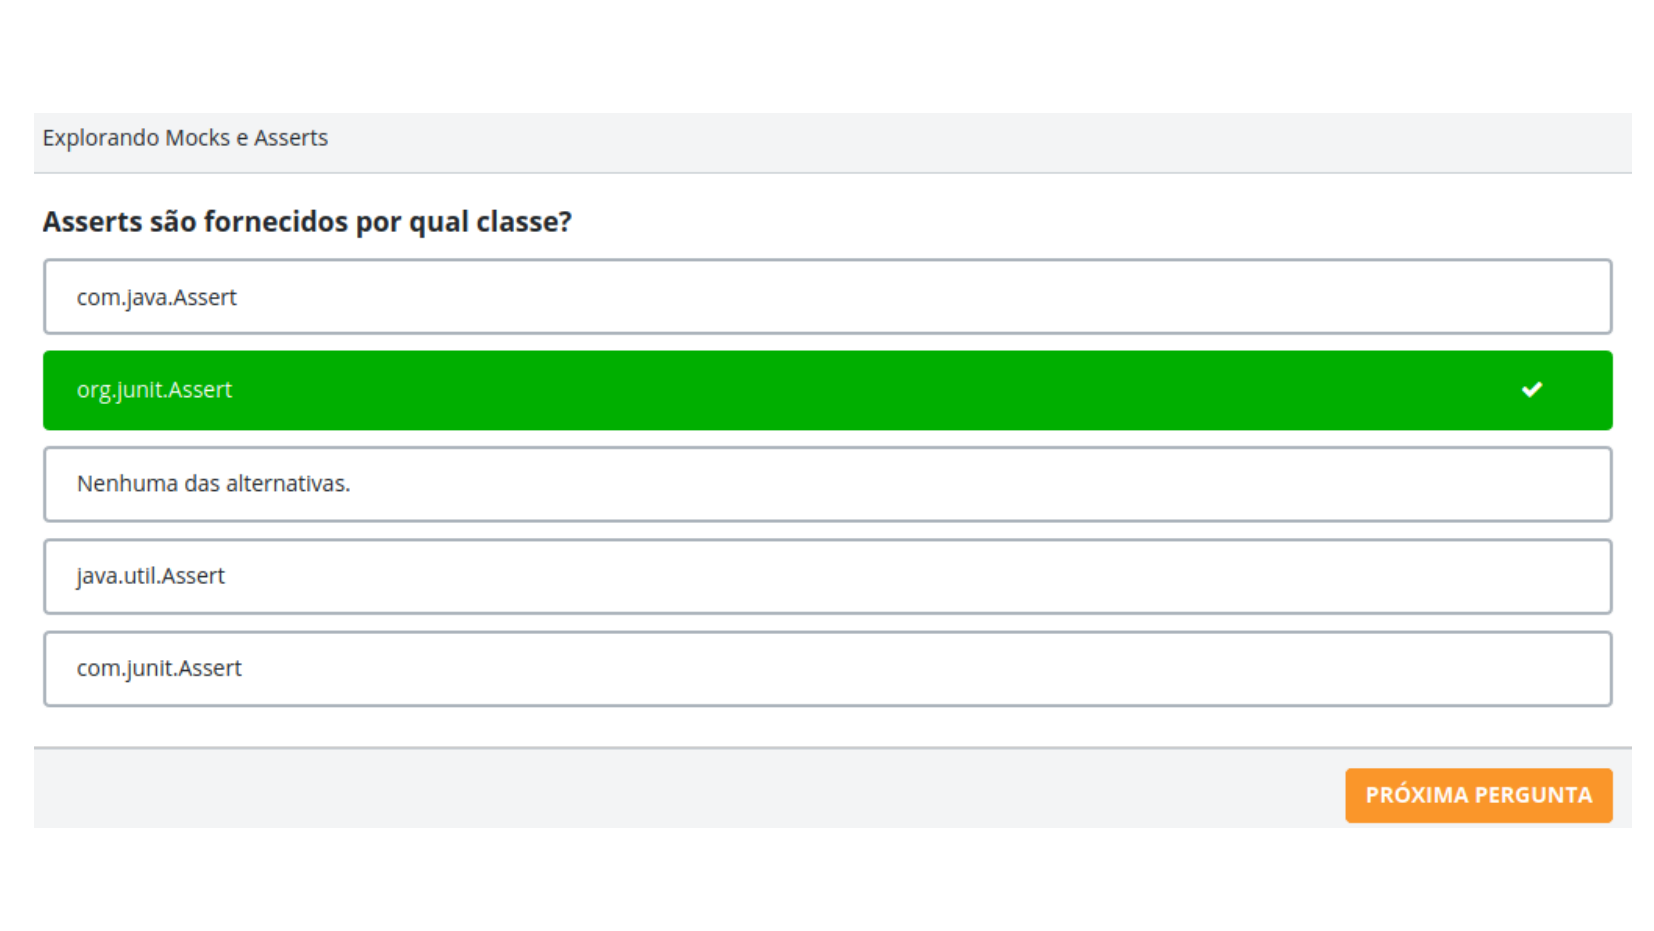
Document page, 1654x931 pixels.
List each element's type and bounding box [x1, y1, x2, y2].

picture [34, 113, 1632, 828]
